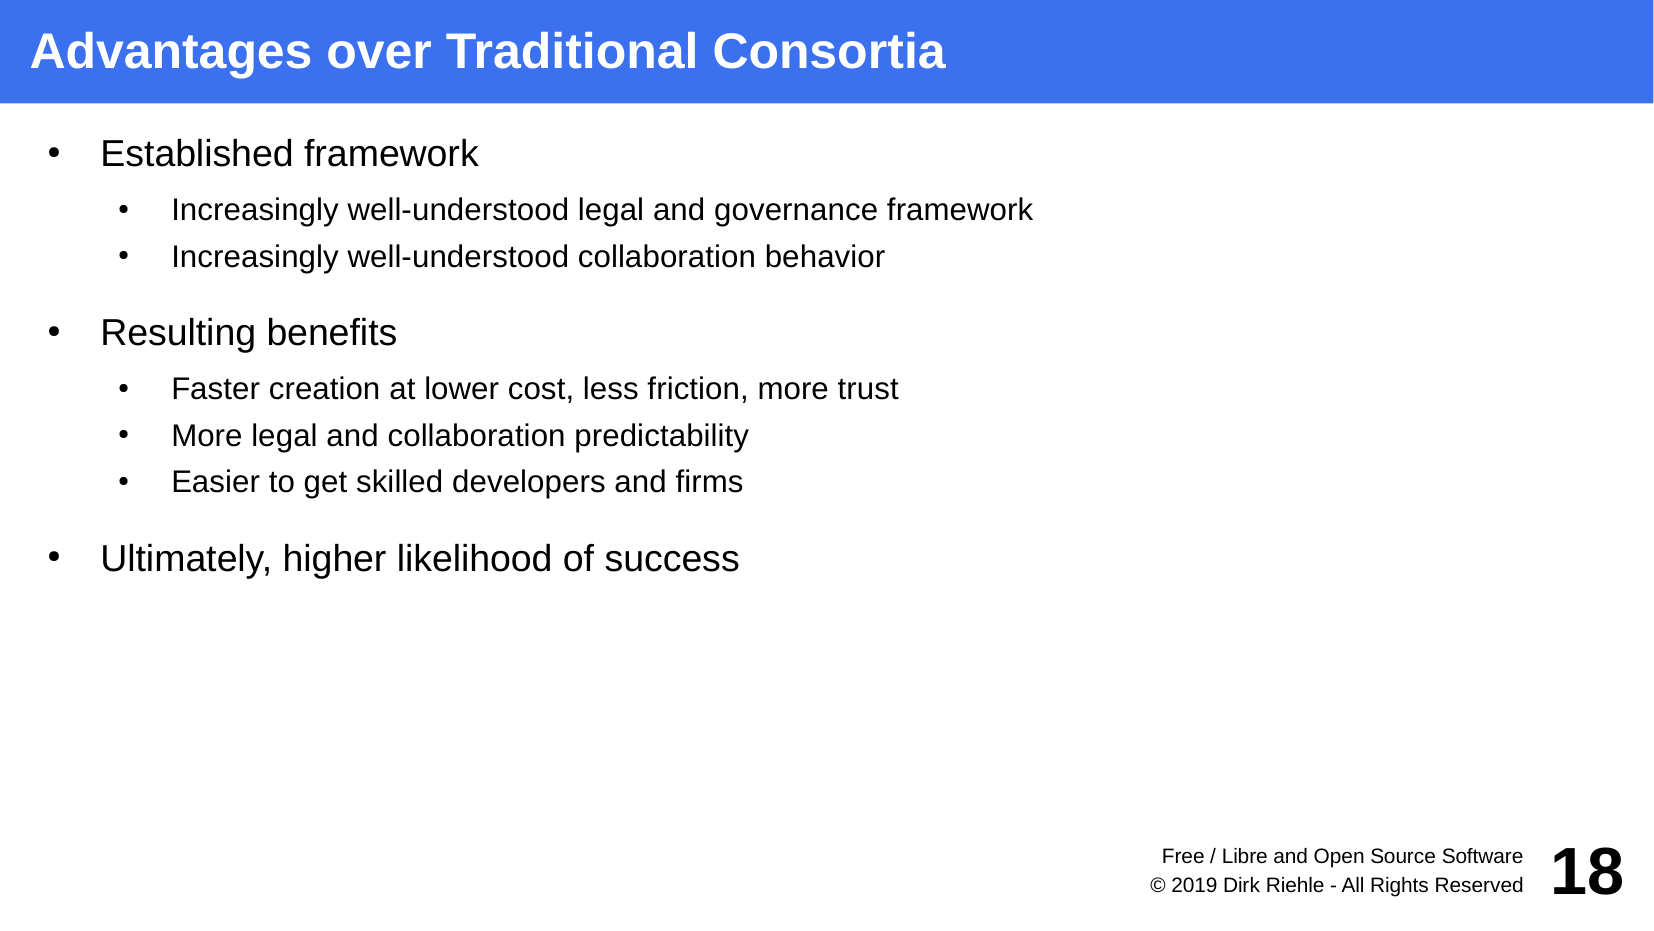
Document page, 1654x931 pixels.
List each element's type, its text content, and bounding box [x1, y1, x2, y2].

list Established framework Increasingly well-understood legal and governance framework Increasingly well-understood collaboration behavior Resulting benefits Faster creation at lower cost, less friction, more trust More legal and collaboration predictability Easier to get skilled developers and firms Ultimately, higher likelihood of success [29, 132, 1625, 813]
title Advantages over Traditional Consortia [0, 0, 1654, 104]
